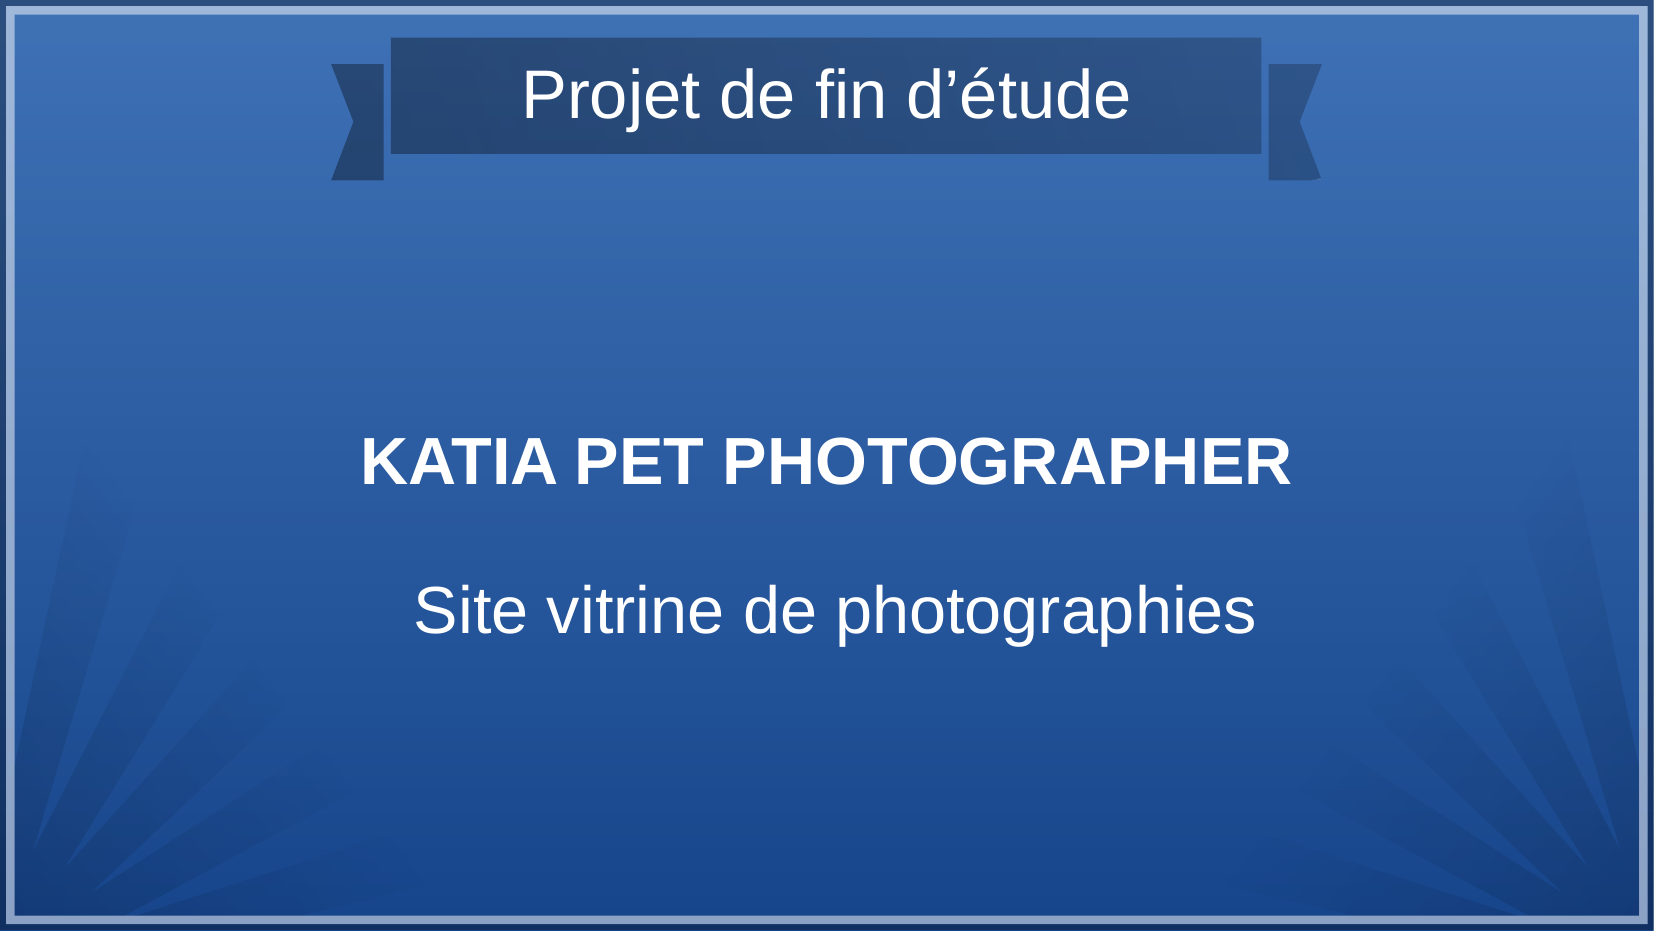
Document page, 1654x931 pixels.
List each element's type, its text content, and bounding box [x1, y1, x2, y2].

subtitle KATIA PET PHOTOGRAPHER Site vitrine de photographies [82, 224, 1571, 848]
title Projet de fin d’étude [389, 35, 1264, 154]
